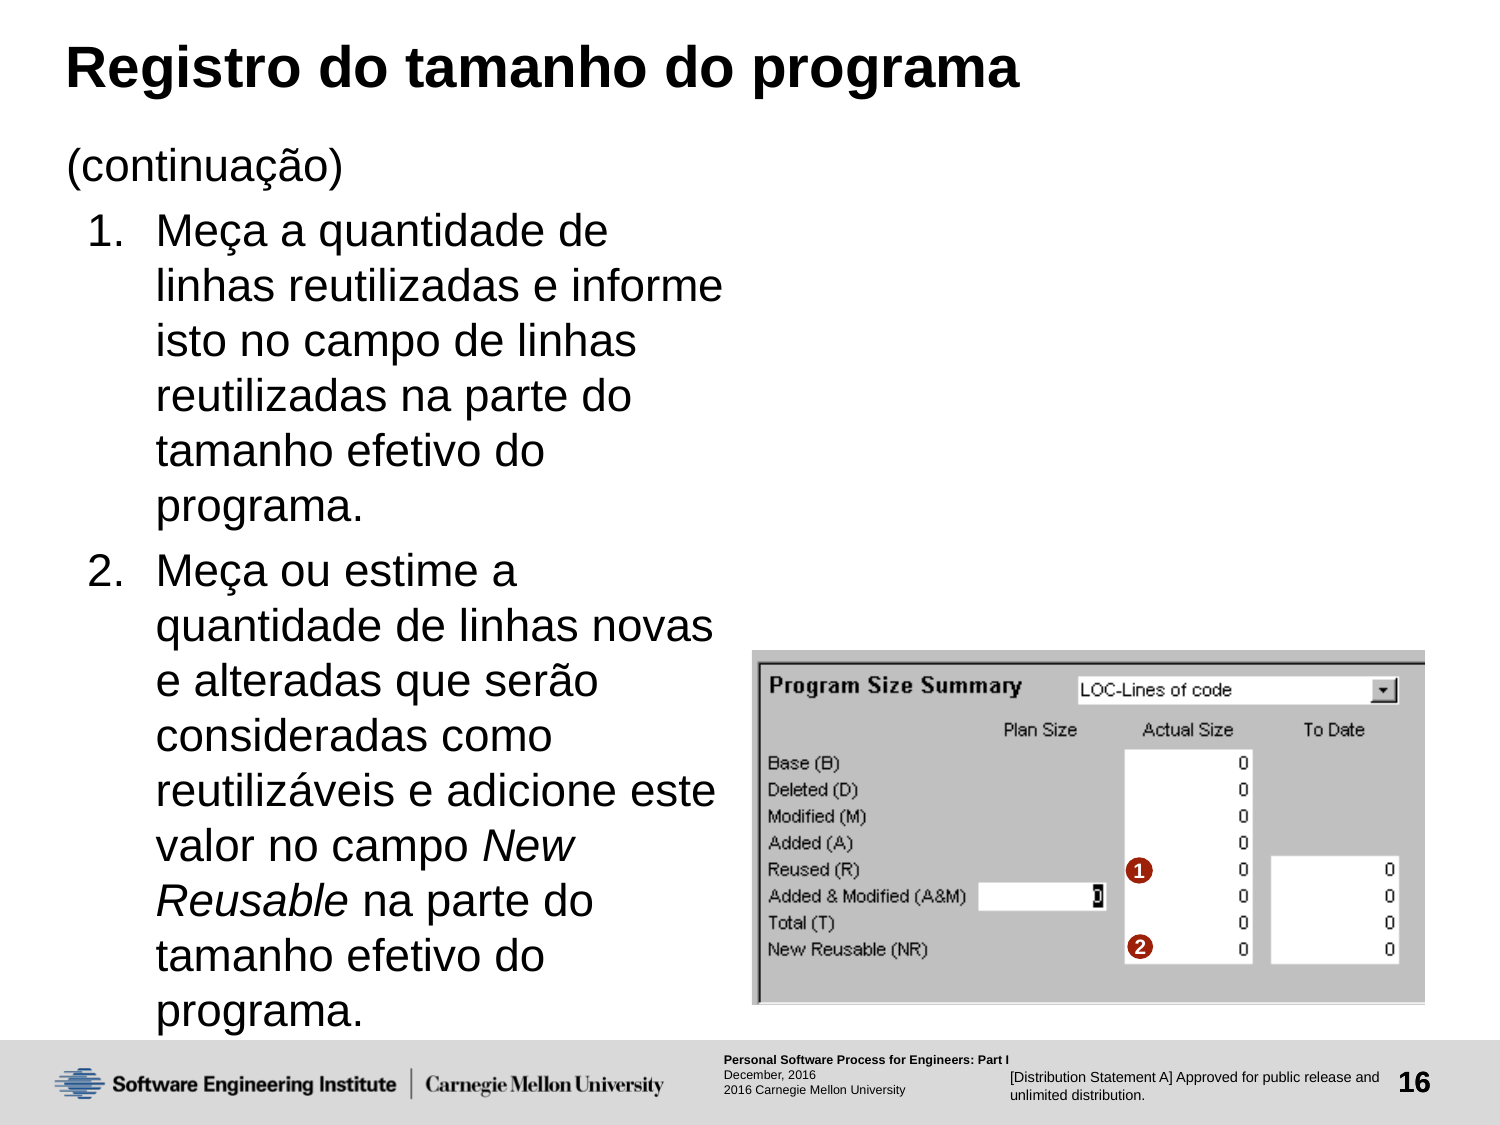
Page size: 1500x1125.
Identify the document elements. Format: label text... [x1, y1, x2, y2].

picture [751, 650, 1426, 1006]
title Registro do tamanho do programa [65, 37, 1313, 148]
picture [46, 1061, 673, 1104]
list (continuação) Meça a quantidade de linhas reutilizadas e informe isto no campo de linhas reutilizadas na parte do tamanho efetivo do programa. Meça ou estime a quantidade de linhas novas e alteradas que serão consideradas como reutilizáveis e adicione este valor no campo New Reusable na parte do tamanho efetivo do programa. [65, 135, 738, 850]
